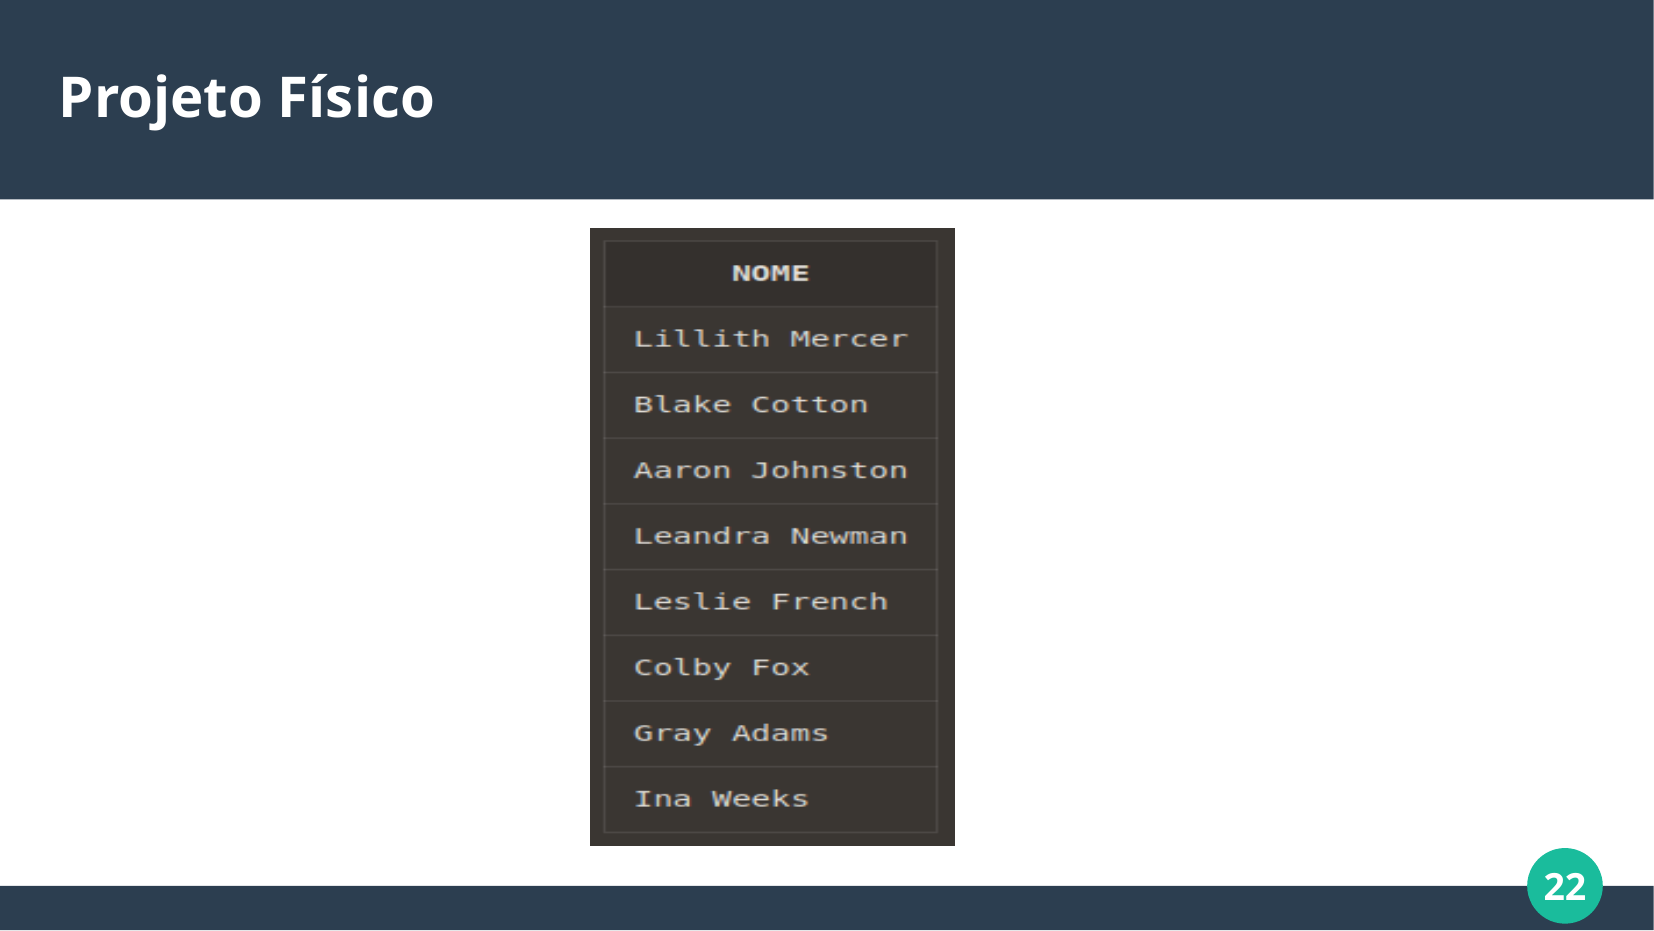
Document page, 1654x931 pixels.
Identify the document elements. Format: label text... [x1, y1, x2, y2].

title Projeto Físico [59, 37, 1595, 156]
picture [590, 228, 955, 846]
